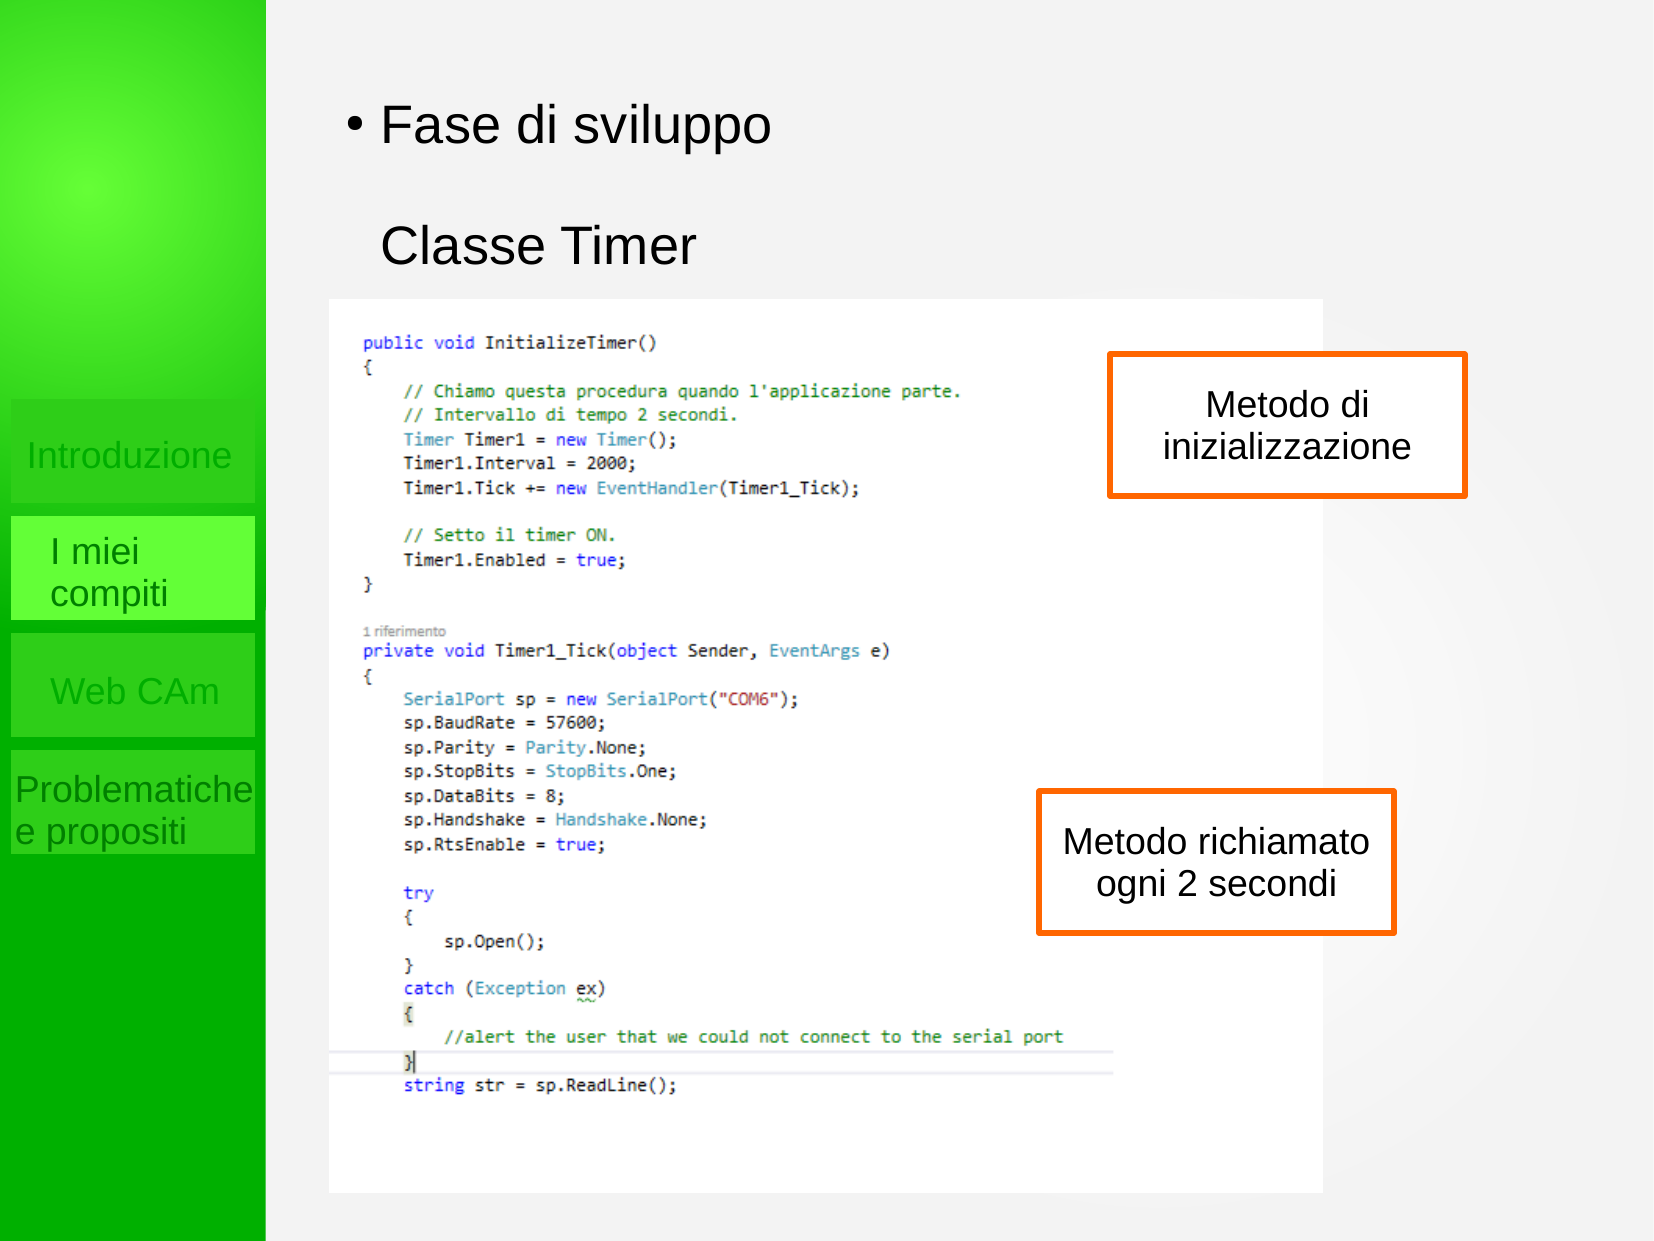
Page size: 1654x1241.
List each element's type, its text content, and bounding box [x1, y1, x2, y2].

text_box Introduzione [11, 427, 296, 485]
text_box Fase di sviluppo Classe Timer [330, 87, 1524, 284]
text_box Problematiche e propositi [0, 760, 272, 860]
text_box I miei compiti [35, 523, 252, 623]
picture [329, 299, 1323, 1193]
text_box Web CAm [35, 663, 265, 720]
text_box Metodo di inizializzazione [1110, 354, 1465, 497]
text_box Metodo richiamato ogni 2 secondi [1039, 791, 1394, 934]
